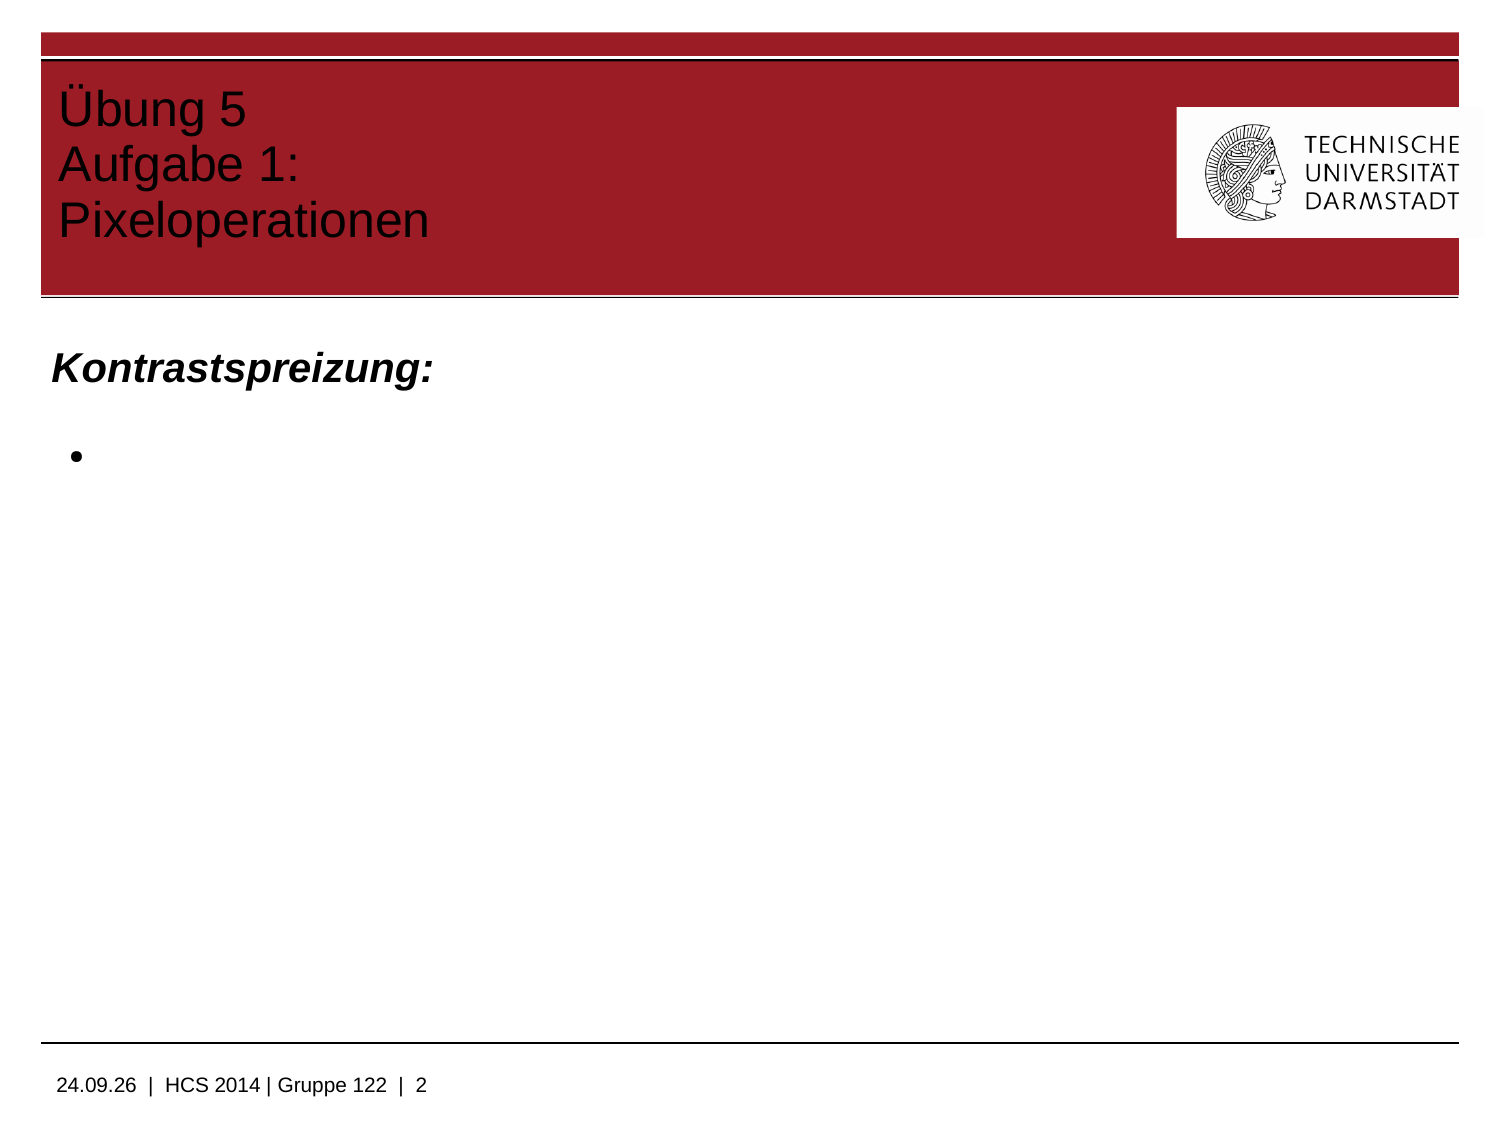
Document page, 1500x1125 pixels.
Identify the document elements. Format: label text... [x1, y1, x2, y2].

title Übung 5 Aufgabe 1: Pixeloperationen [59, 80, 1149, 249]
list Kontrastspreizung: [51, 330, 1444, 1028]
picture [1176, 107, 1484, 238]
